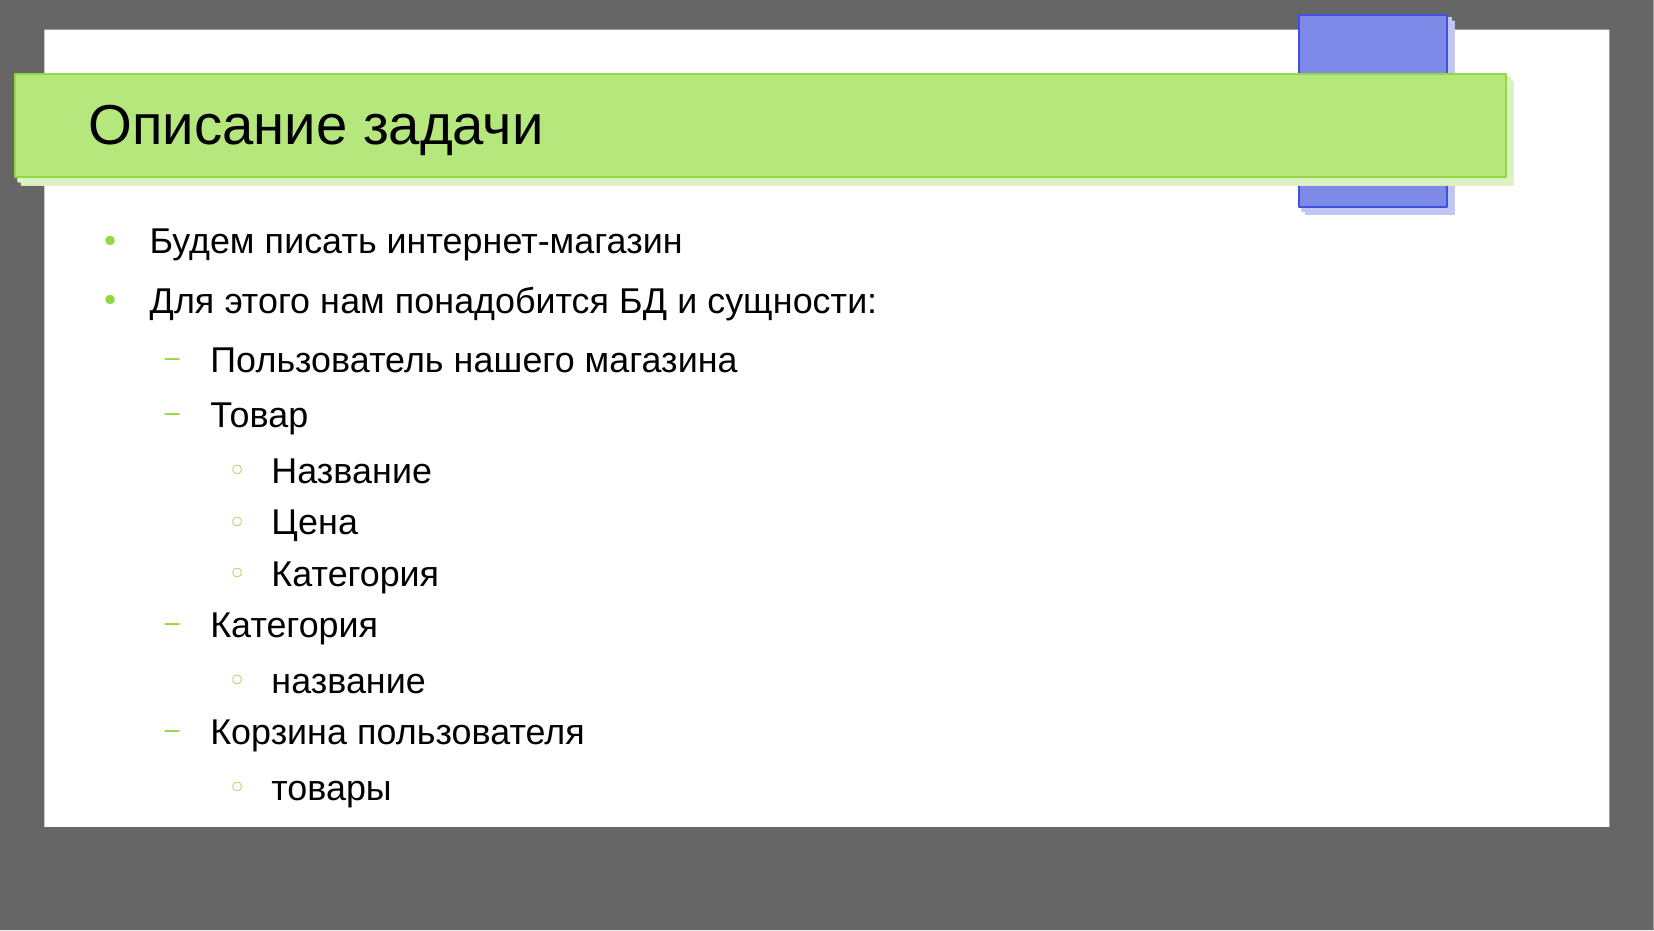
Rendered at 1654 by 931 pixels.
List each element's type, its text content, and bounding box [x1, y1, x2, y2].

list Будем писать интернет-магазин Для этого нам понадобится БД и сущности: Пользователь нашего магазина Товар Название Цена Категория Категория название Корзина пользователя товары [88, 221, 1565, 813]
title Описание задачи [88, 73, 1506, 178]
